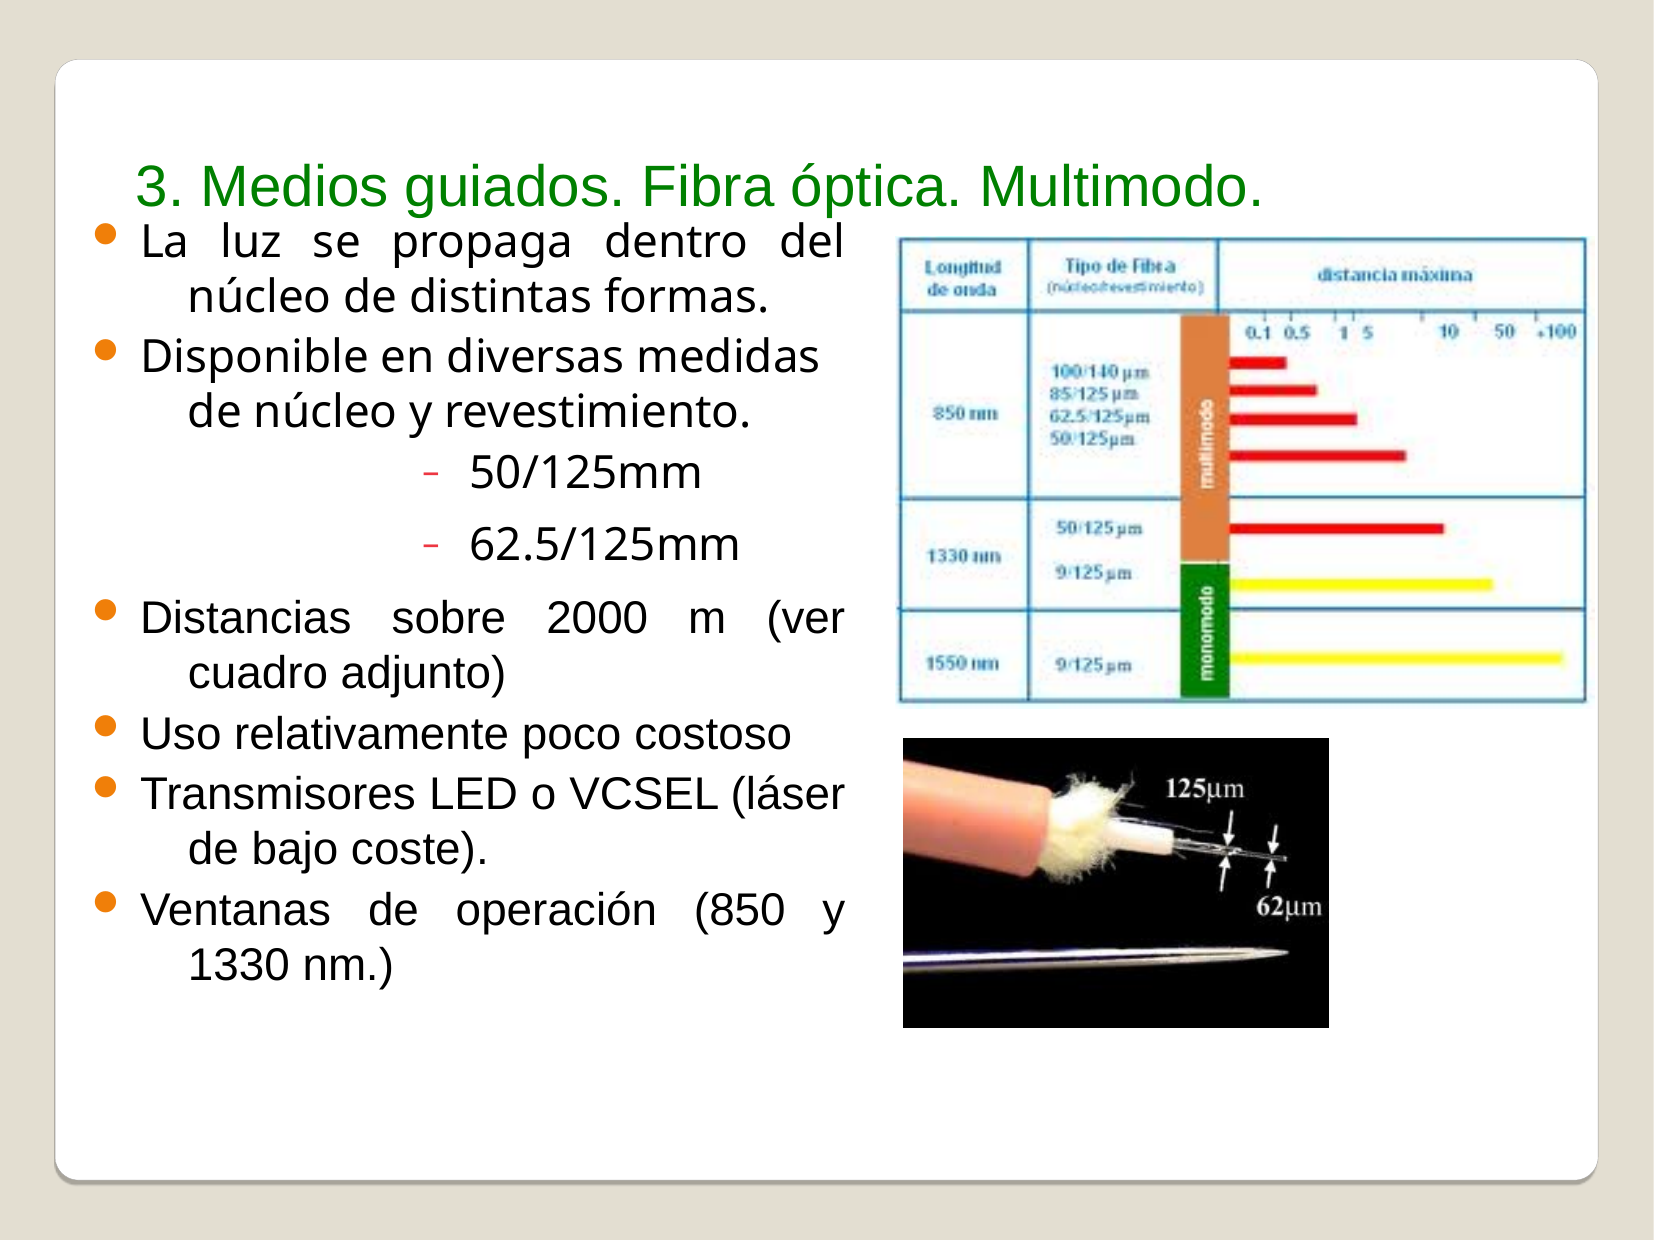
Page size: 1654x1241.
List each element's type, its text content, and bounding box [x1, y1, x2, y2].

picture [895, 236, 1595, 709]
picture [903, 738, 1329, 1028]
list La luz se propaga dentro del núcleo de distintas formas. Disponible en diversas medidas de núcleo y revestimiento. 50/125mm 62.5/125mm Distancias sobre 2000 m (ver cuadro adjunto) Uso relativamente poco costoso Transmisores LED o VCSEL (láser de bajo coste). Ventanas de operación (850 y 1330 nm.) [58, 194, 863, 1080]
text_box 3. Medios guiados. Fibra óptica. Multimodo. [118, 147, 1388, 223]
